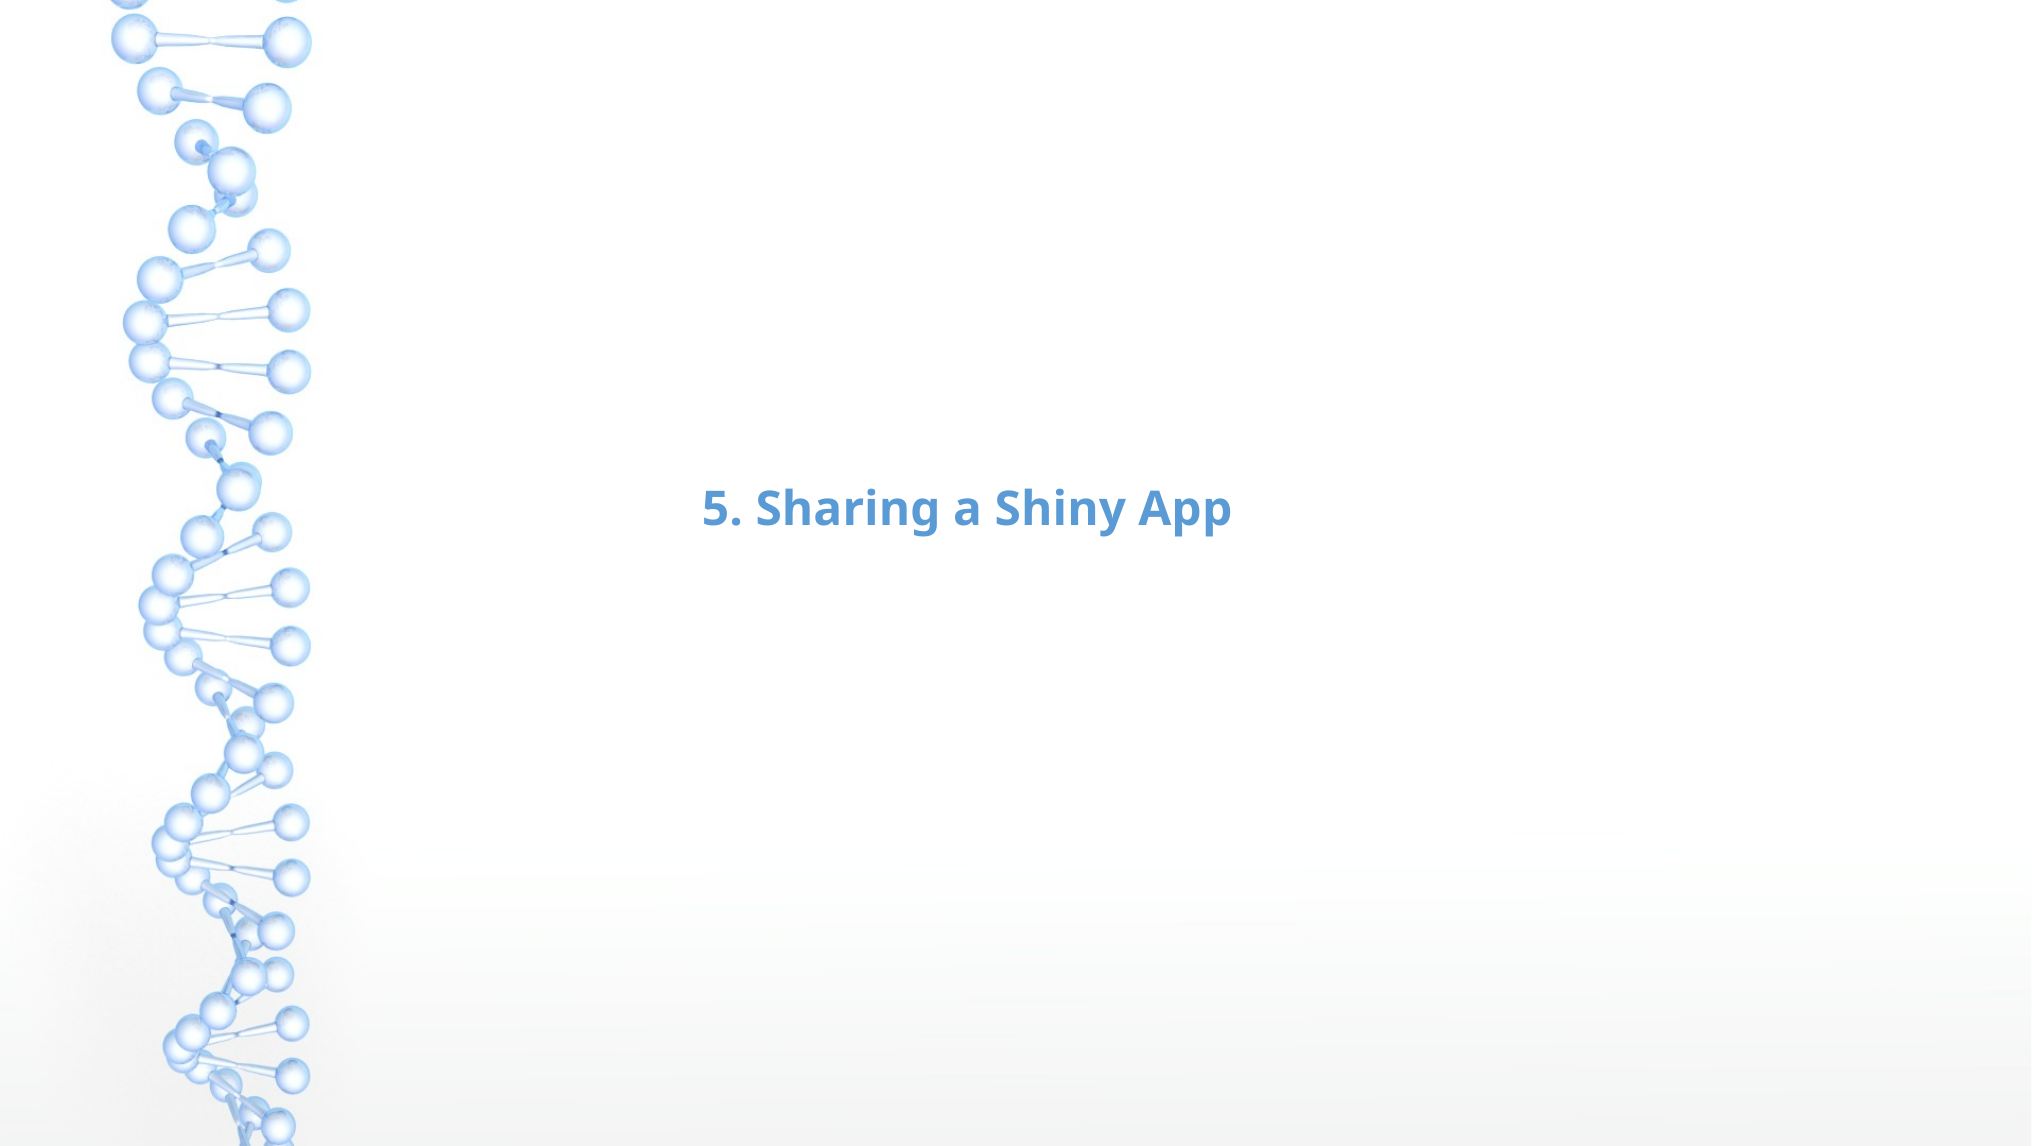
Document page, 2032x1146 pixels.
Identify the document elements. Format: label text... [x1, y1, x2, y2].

text_box 5. Sharing a Shiny App [701, 477, 1525, 573]
